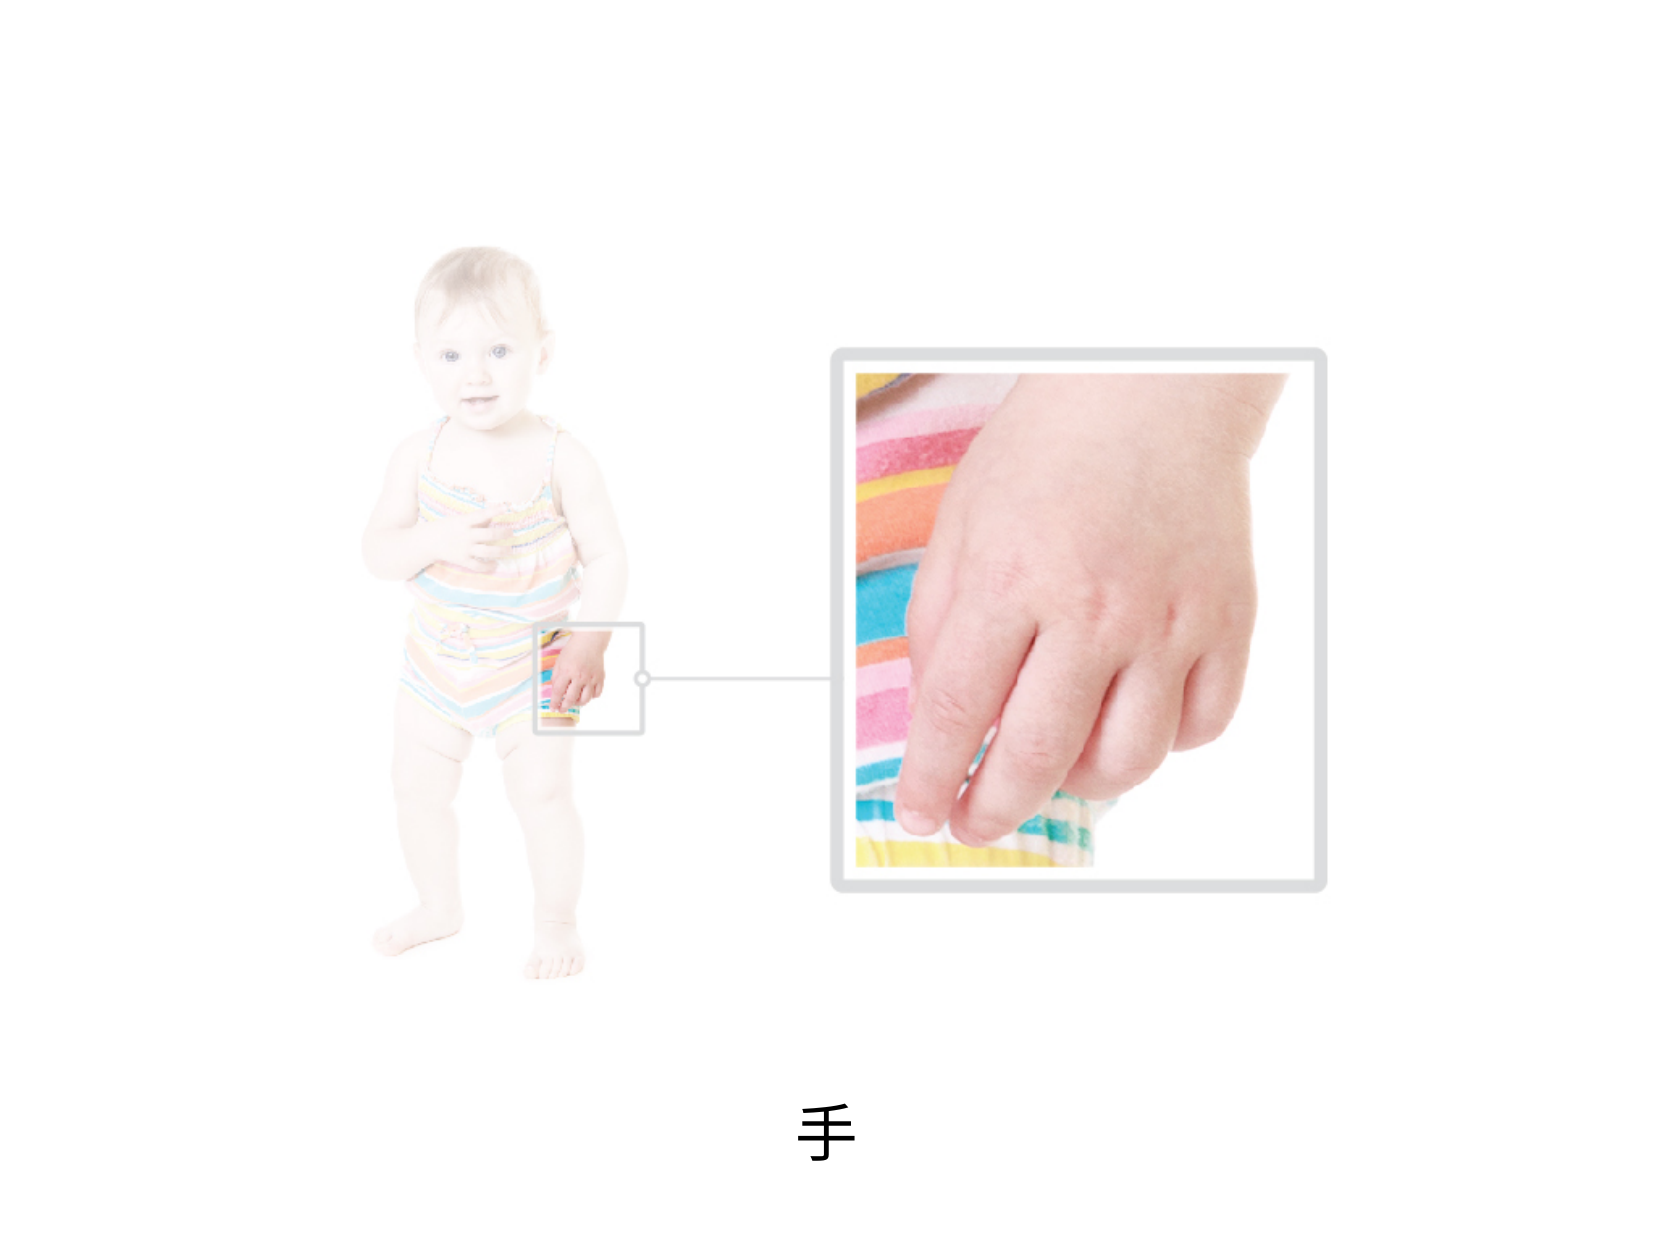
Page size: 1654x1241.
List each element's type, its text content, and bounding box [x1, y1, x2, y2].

title 手 [82, 1025, 1571, 1233]
picture [0, 0, 1654, 1241]
